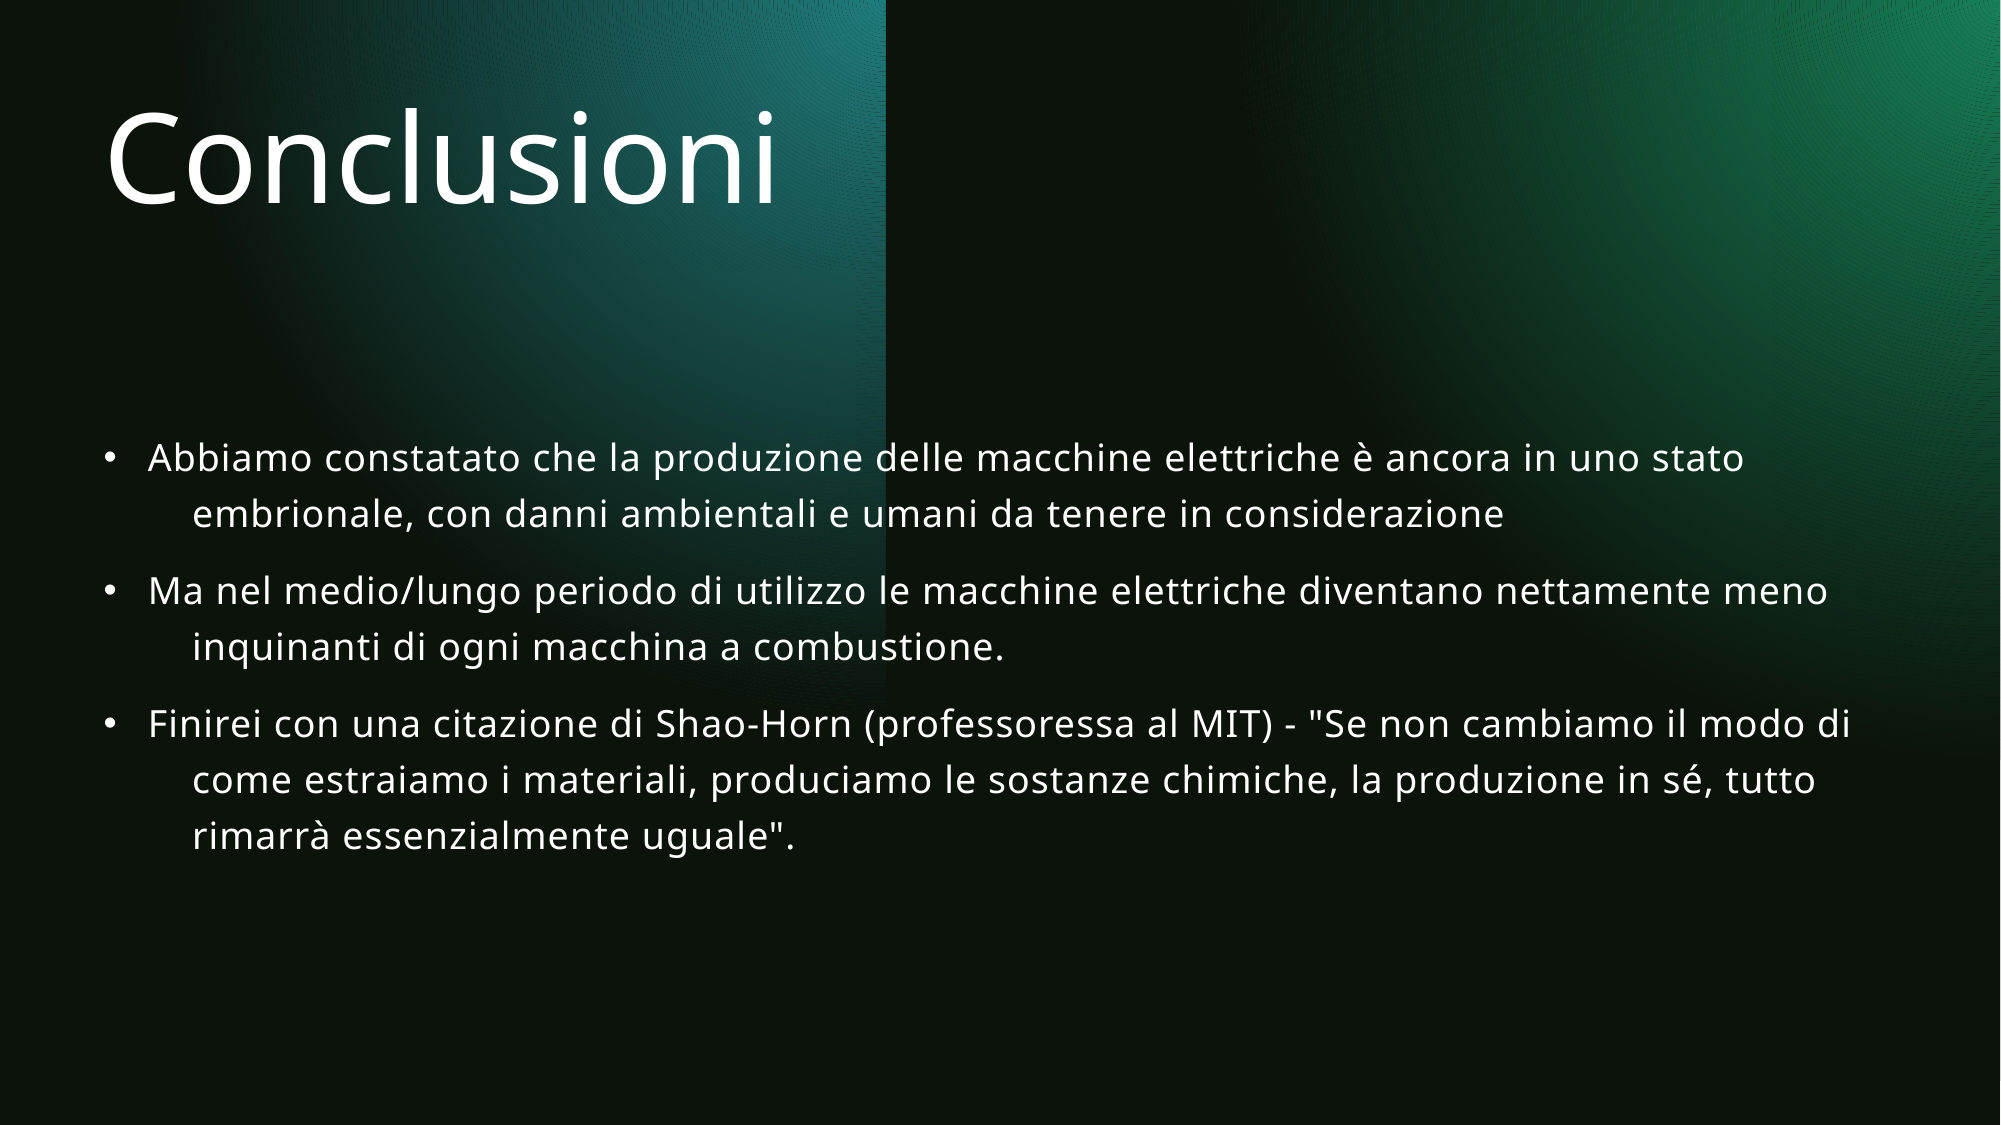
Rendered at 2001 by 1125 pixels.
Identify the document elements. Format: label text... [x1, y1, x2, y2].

title Conclusioni [88, 88, 1910, 386]
list Abbiamo constatato che la produzione delle macchine elettriche è ancora in uno stato embrionale, con danni ambientali e umani da tenere in considerazione Ma nel medio/lungo periodo di utilizzo le macchine elettriche diventano nettamente meno inquinanti di ogni macchina a combustione. Finirei con una citazione di Shao-Horn (professoressa al MIT) - "Se non cambiamo il modo di come estraiamo i materiali, produciamo le sostanze chimiche, la produzione in sé, tutto rimarrà essenzialmente uguale". [88, 414, 1910, 1035]
